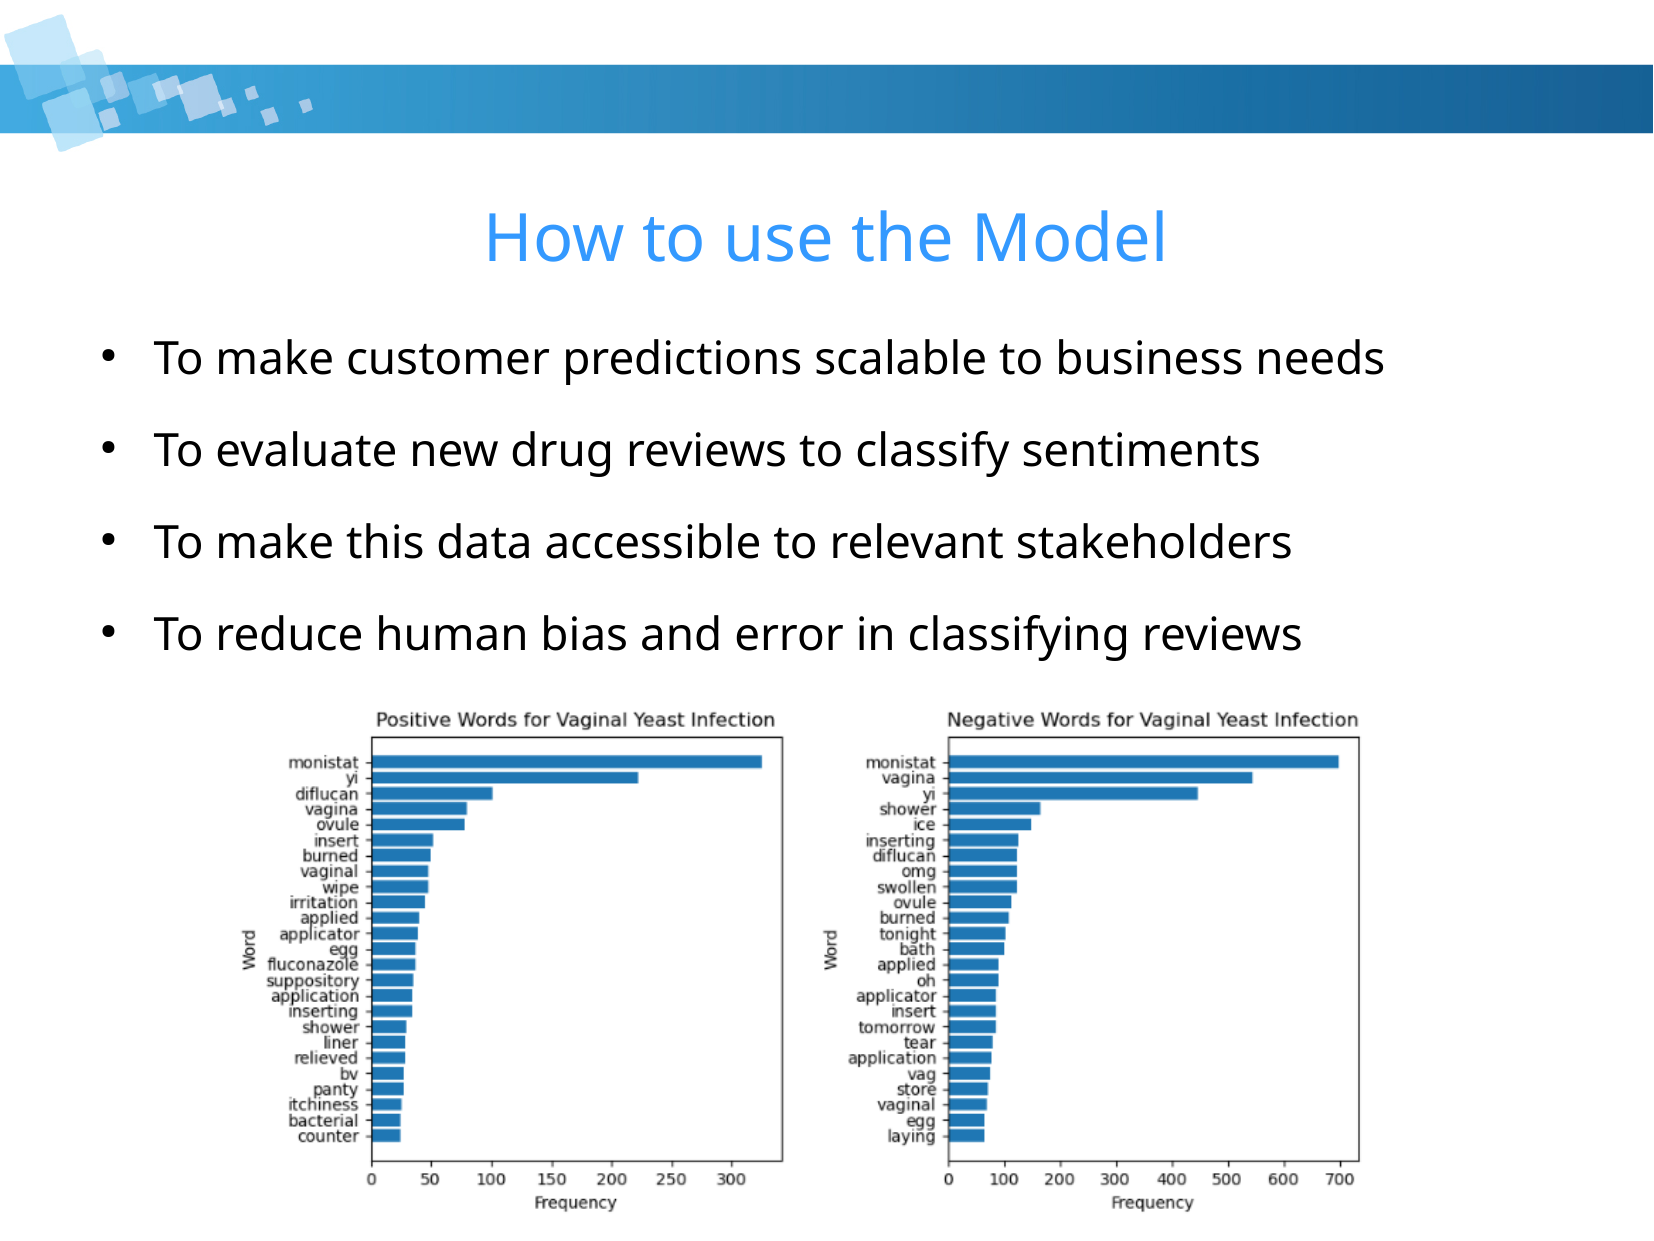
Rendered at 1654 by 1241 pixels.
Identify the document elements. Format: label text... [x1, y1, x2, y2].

picture [0, 0, 1653, 1238]
title How to use the Model [82, 132, 1571, 325]
list To make customer predictions scalable to business needs To evaluate new drug reviews to classify sentiments To make this data accessible to relevant stakeholders To reduce human bias and error in classifying reviews [82, 325, 1571, 645]
